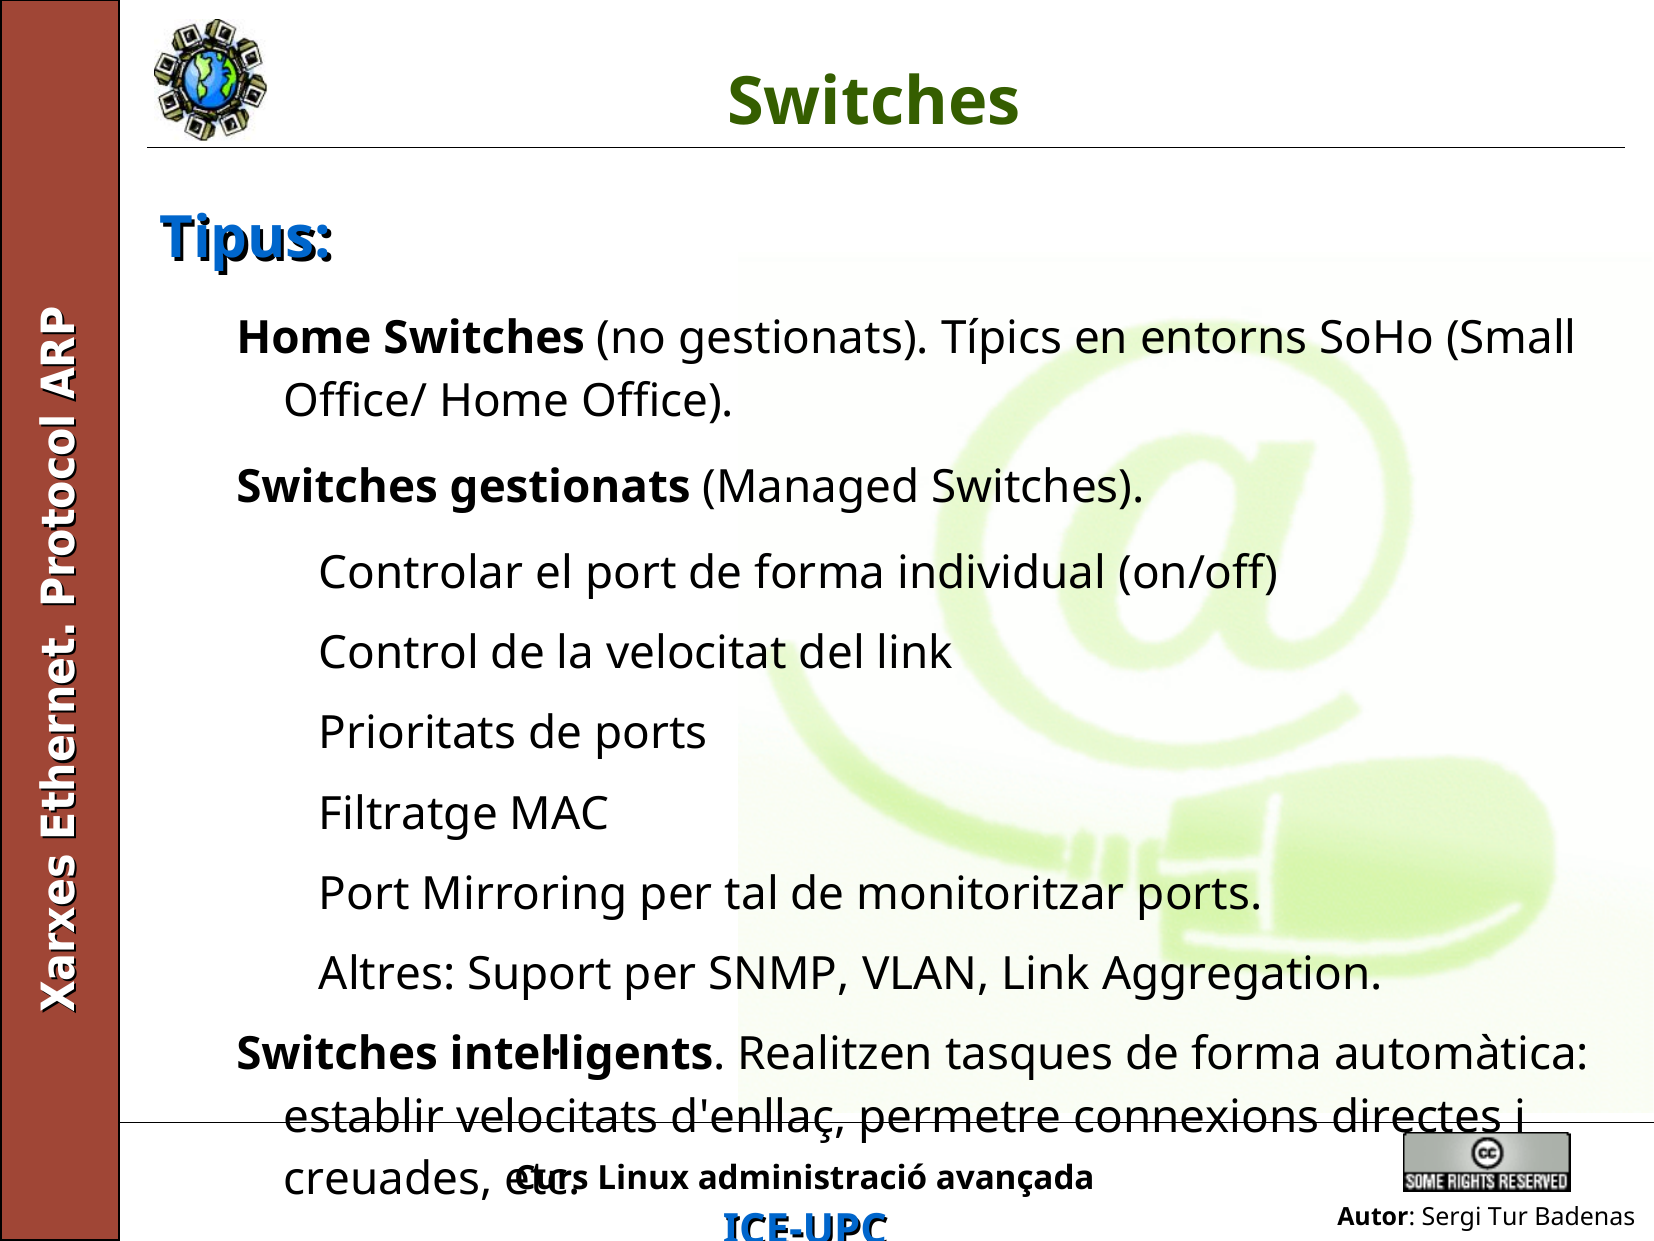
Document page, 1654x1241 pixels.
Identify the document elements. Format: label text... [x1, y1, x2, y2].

picture [1403, 1132, 1571, 1192]
list Tipus: Home Switches (no gestionats). Típics en entorns SoHo (Small Office/ Home Office). Switches gestionats (Managed Switches). Controlar el port de forma individual (on/off) Control de la velocitat del link Prioritats de ports Filtratge MAC Port Mirroring per tal de monitoritzar ports. Altres: Suport per SNMP, VLAN, Link Aggregation. Switches intel·ligents. Realitzen tasques de forma automàtica: establir velocitats d'enllaç, permetre connexions directes i creuades, etc. [141, 195, 1630, 1031]
picture [738, 252, 1654, 1113]
title Switches [129, 56, 1619, 141]
picture [154, 19, 268, 56]
